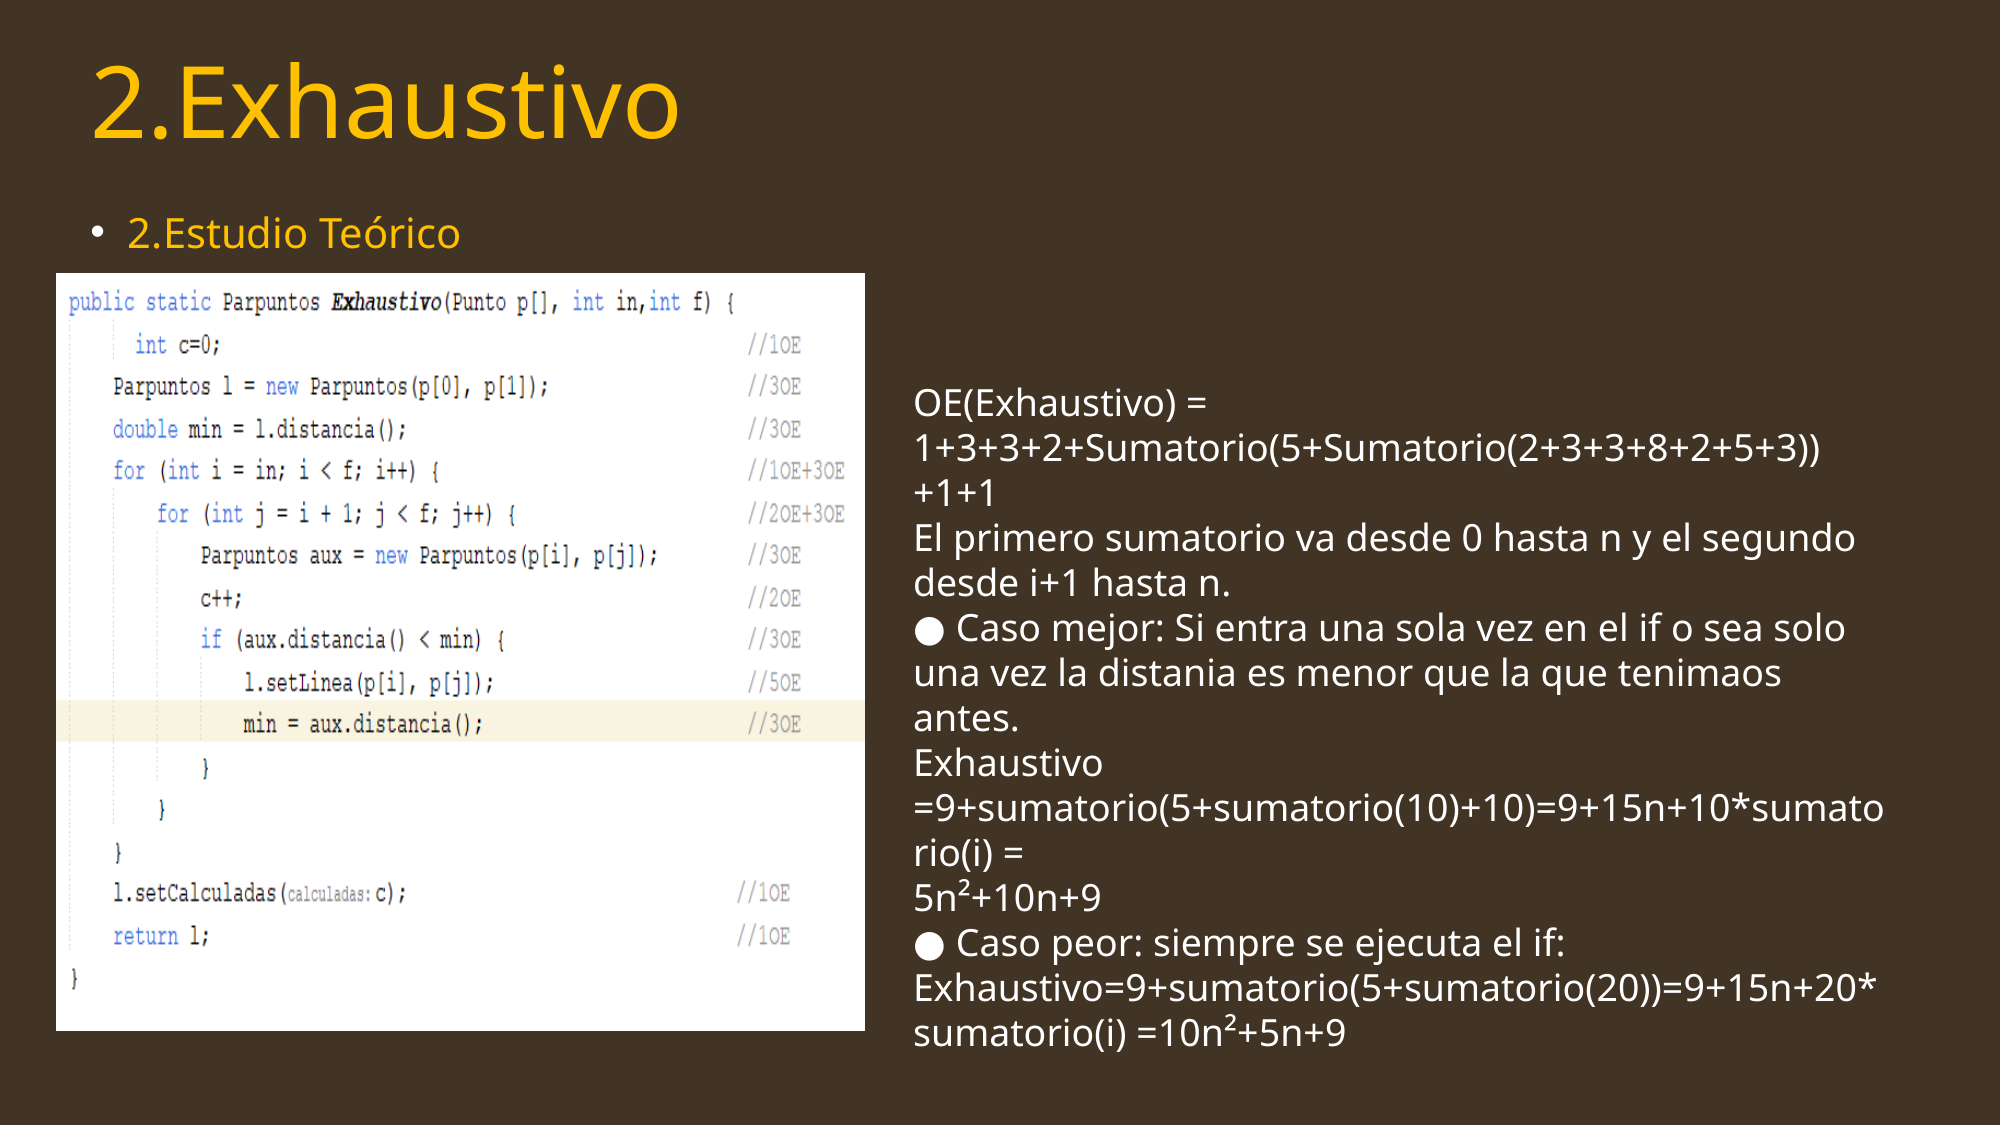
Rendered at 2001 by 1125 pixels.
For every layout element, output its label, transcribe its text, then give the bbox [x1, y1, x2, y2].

title 2.Exhaustivo [90, 38, 1910, 172]
picture [56, 273, 865, 1031]
list 2.Estudio Teórico [90, 201, 1910, 1069]
text_box OE(Exhaustivo) = 1+3+3+2+Sumatorio(5+Sumatorio(2+3+3+8+2+5+3))+1+1 El primero sumatorio va desde 0 hasta n y el segundo desde i+1 hasta n. ● Caso mejor: Si entra una sola vez en el if o sea solo una vez la distania es menor que la que tenimaos antes. Exhaustivo =9+sumatorio(5+sumatorio(10)+10)=9+15n+10*sumatorio(i) = 5n²+10n+9 ● Caso peor: siempre se ejecuta el if: Exhaustivo=9+sumatorio(5+sumatorio(20))=9+15n+20*sumatorio(i) =10n²+5n+9 [898, 371, 1910, 933]
